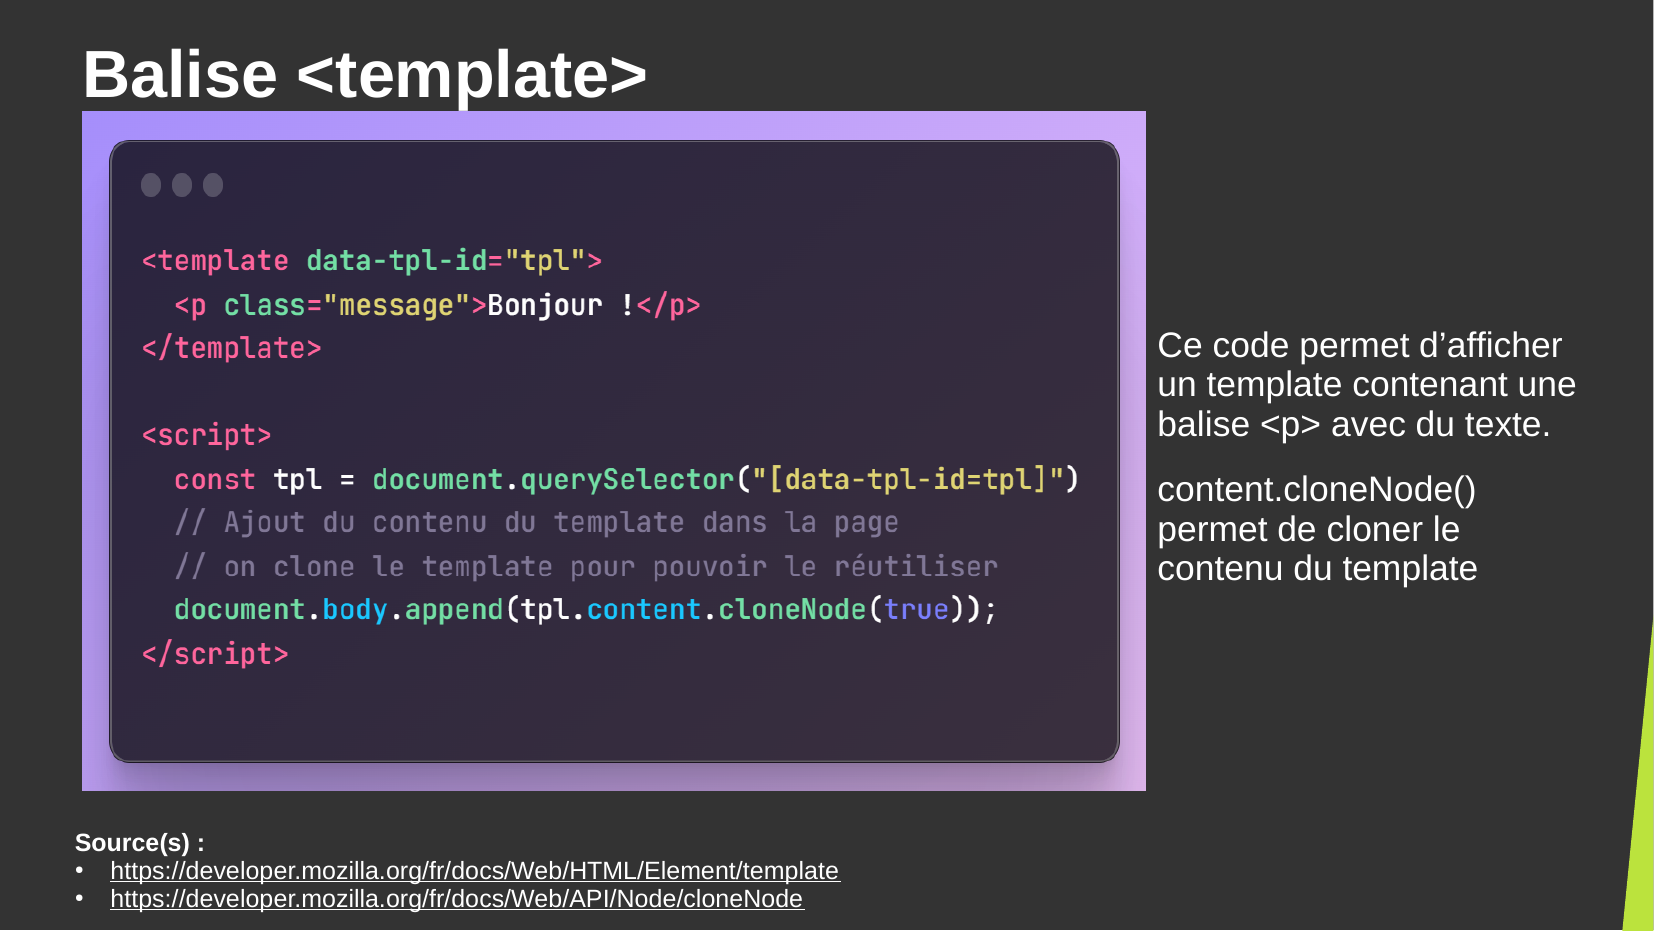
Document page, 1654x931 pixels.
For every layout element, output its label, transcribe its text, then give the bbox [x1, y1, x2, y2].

list Ce code permet d’afficher un template contenant une balise <p> avec du texte. content.cloneNode() permet de cloner le contenu du template [1157, 324, 1595, 591]
title Balise <template> [82, 37, 1571, 112]
text_box Source(s) : https://developer.mozilla.org/fr/docs/Web/HTML/Element/template https://developer.mozilla.org/fr/docs/Web/API/Node/cloneNode [60, 821, 1546, 931]
picture [82, 111, 1146, 791]
text_box [1622, 609, 1654, 931]
